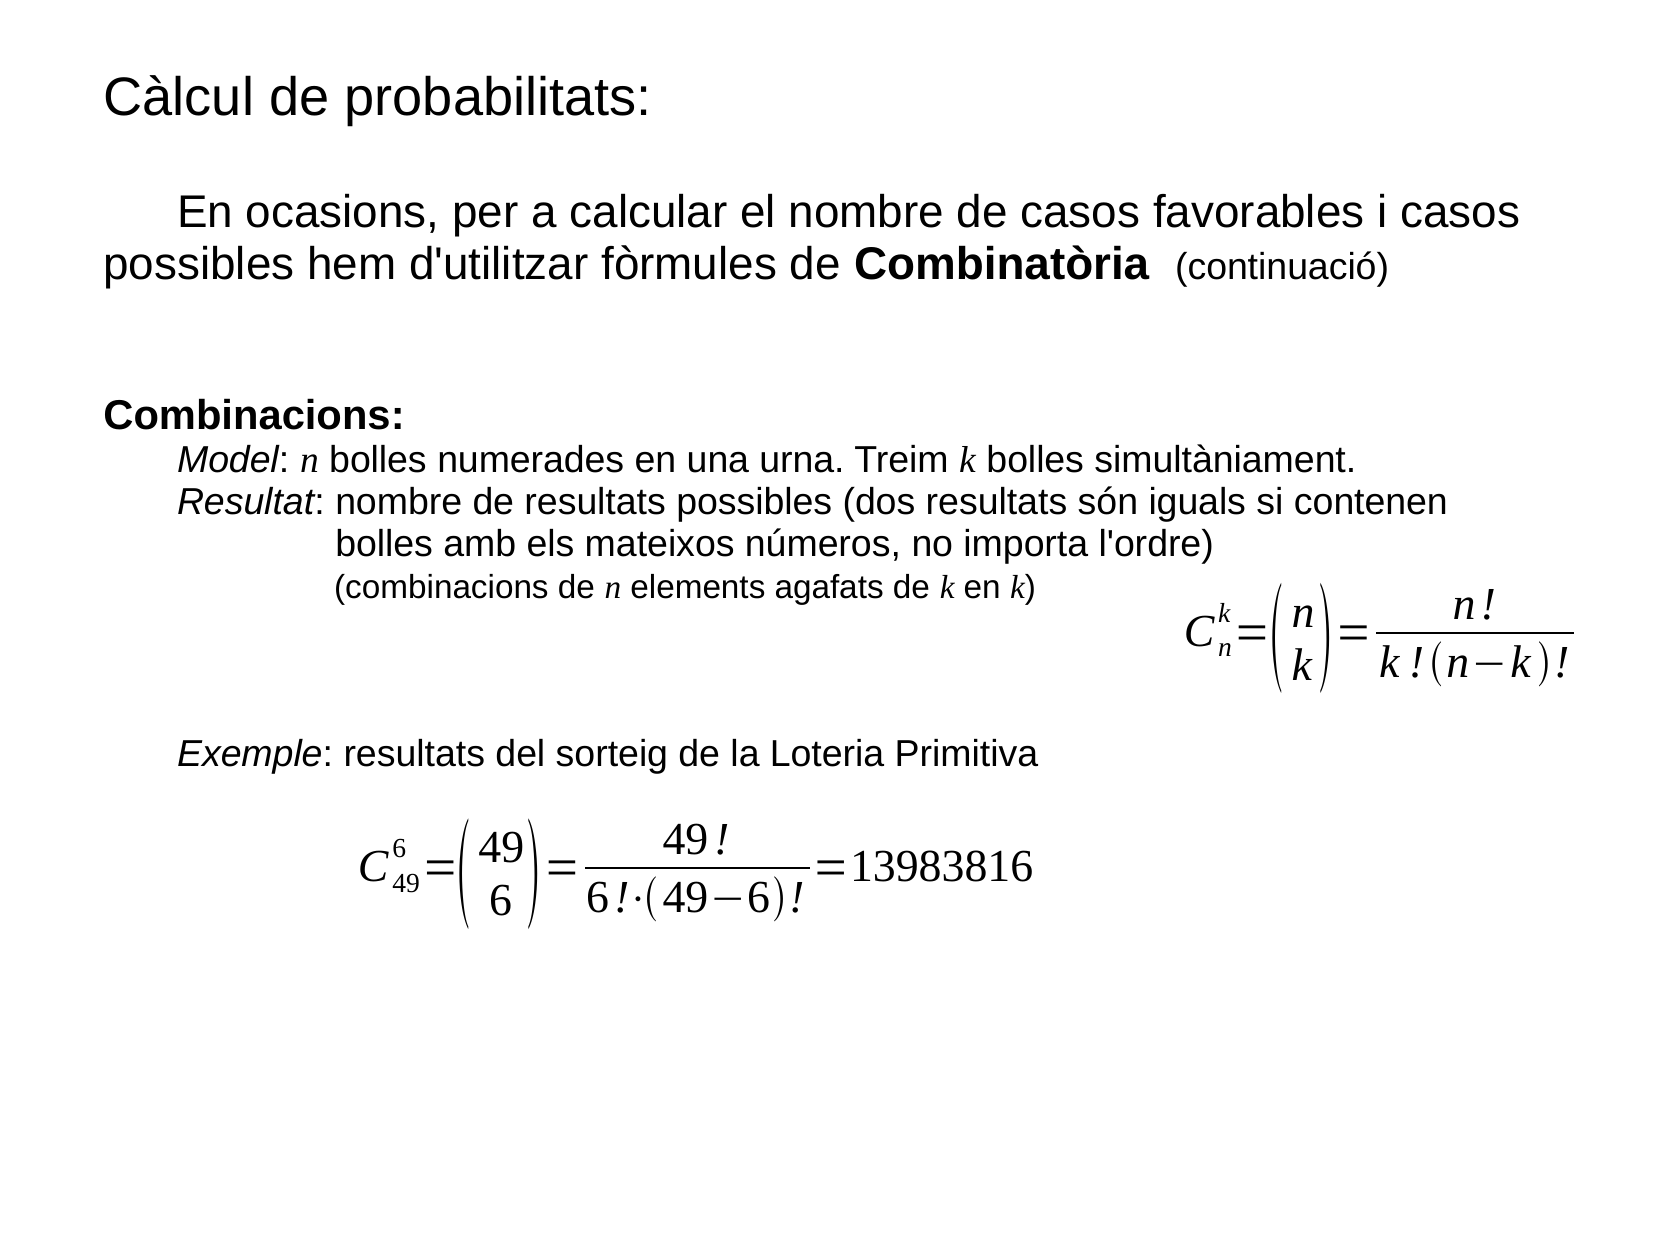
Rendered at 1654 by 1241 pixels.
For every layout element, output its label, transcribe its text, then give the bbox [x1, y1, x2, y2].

text_box Càlcul de probabilitats: En ocasions, per a calcular el nombre de casos favorables i casos possibles hem d'utilitzar fòrmules de Combinatòria (continuació) Combinacions: Model: n bolles numerades en una urna. Treim k bolles simultàniament. Resultat: nombre de resultats possibles (dos resultats són iguals si contenen bolles amb els mateixos números, no importa l'ordre) (combinacions de n elements agafats de k en k) Exemple: resultats del sorteig de la Loteria Primitiva [88, 59, 1625, 944]
chart [1177, 578, 1582, 695]
chart [351, 814, 1040, 931]
